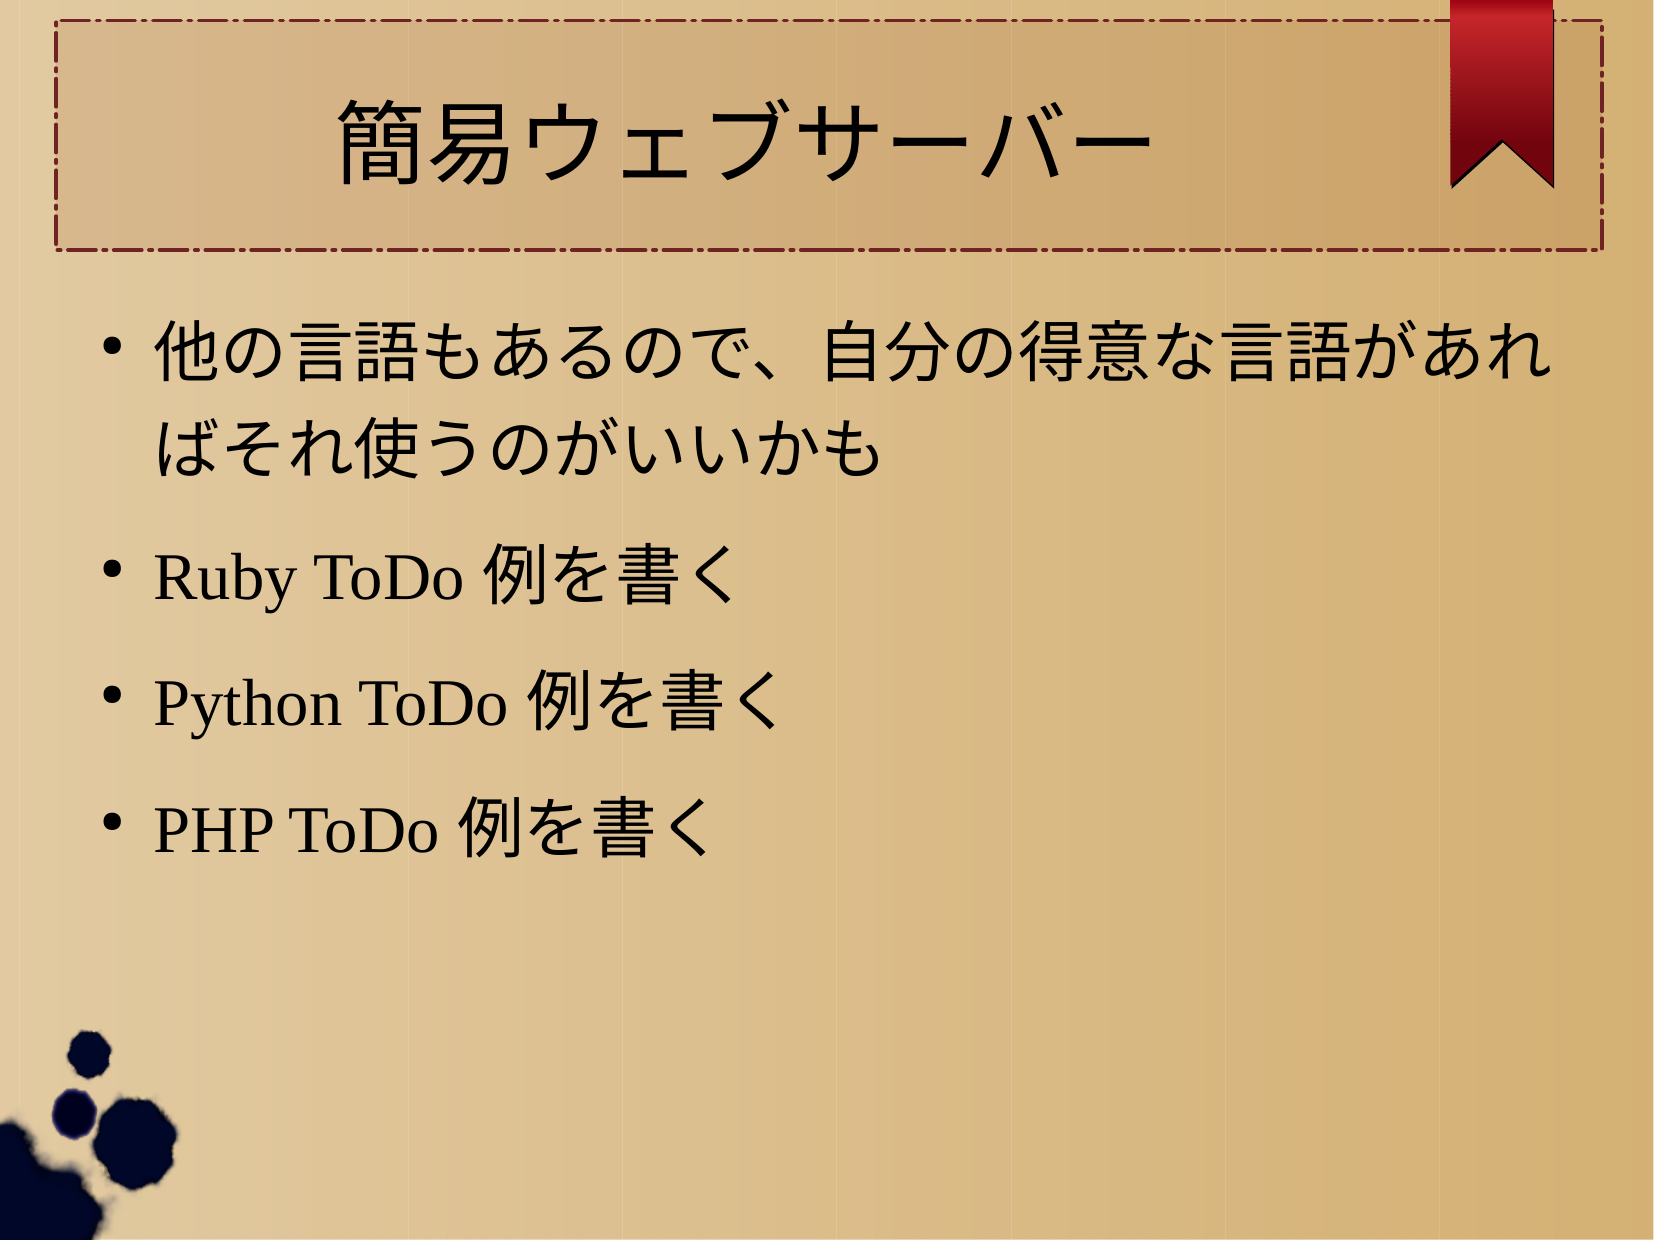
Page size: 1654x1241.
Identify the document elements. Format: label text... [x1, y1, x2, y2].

list 他の言語もあるので、自分の得意な言語があればそれ使うのがいいかも Ruby ToDo 例を書く Python ToDo 例を書く PHP ToDo 例を書く [82, 299, 1571, 1019]
title 簡易ウェブサーバー [82, 47, 1412, 229]
